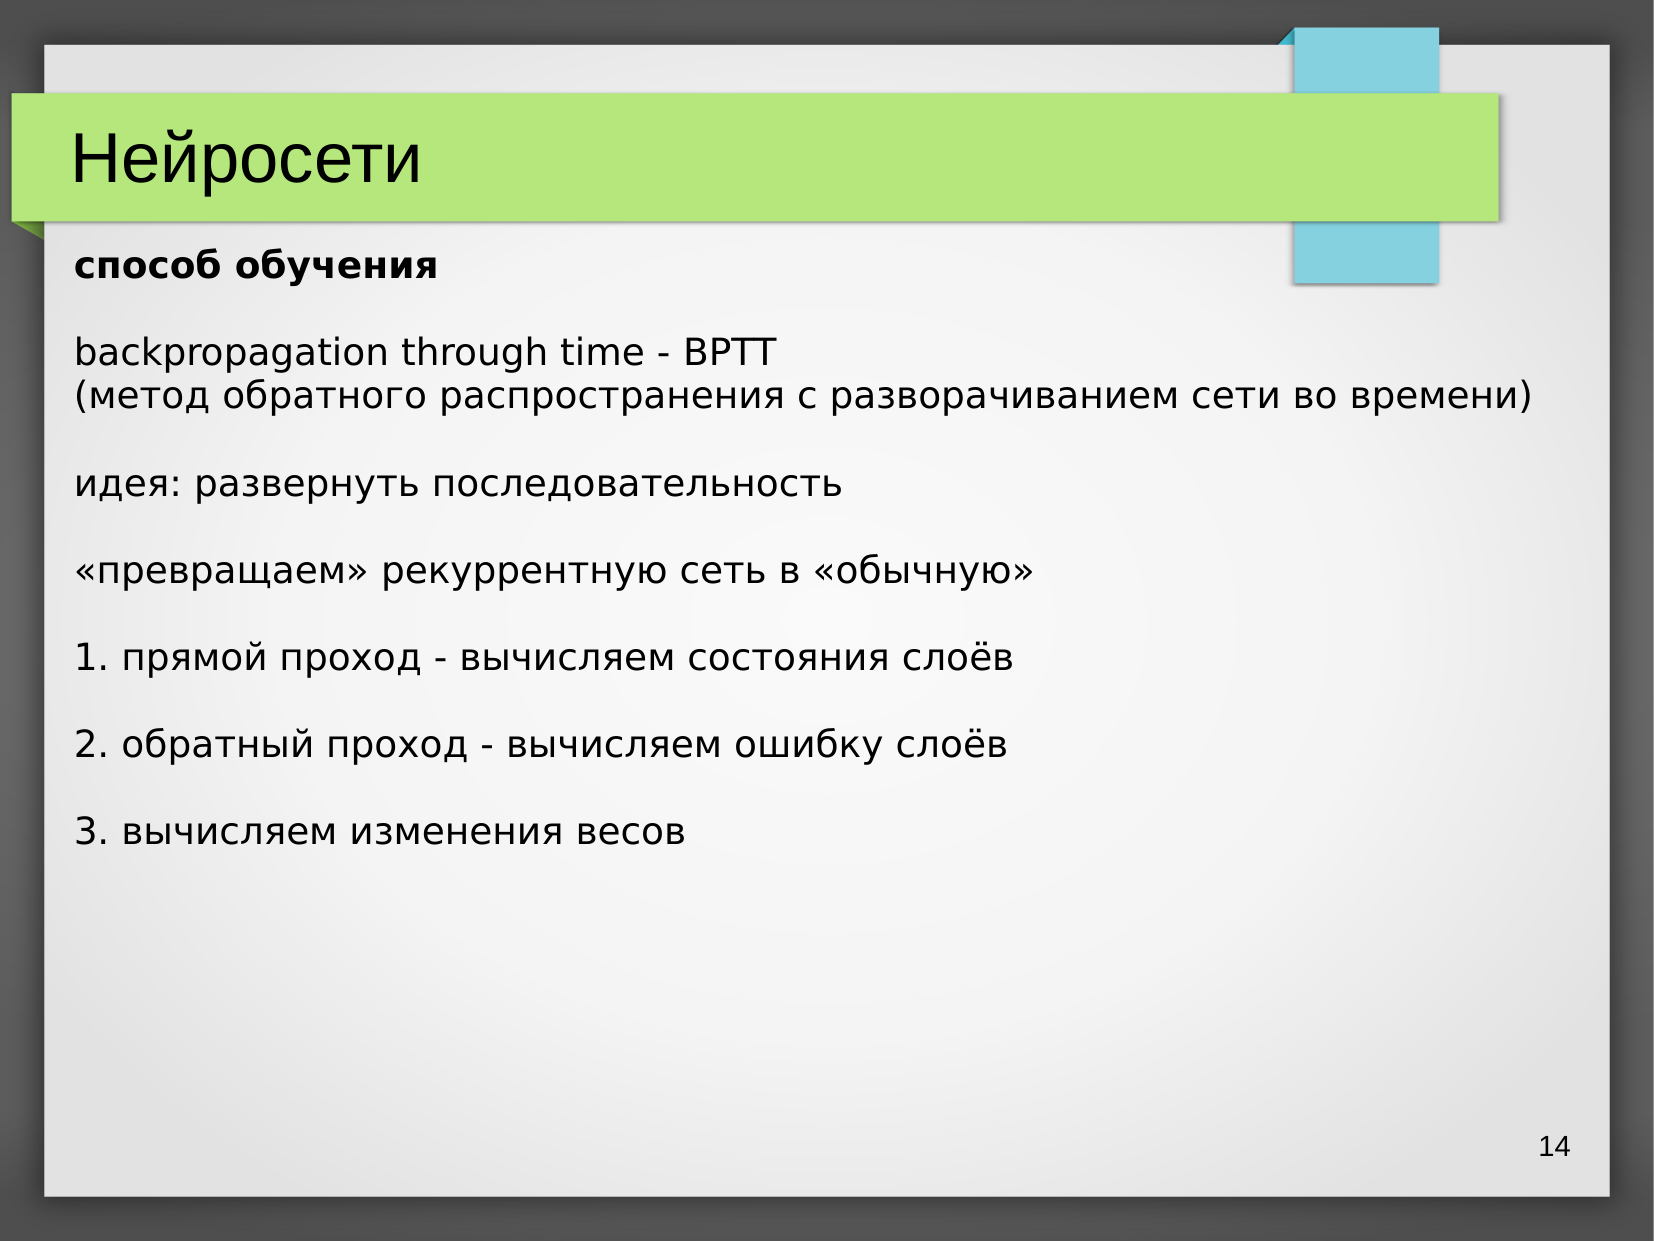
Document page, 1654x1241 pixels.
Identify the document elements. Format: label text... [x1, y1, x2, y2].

text_box способ обучения backpropagation through time - BPTT (метод обратного распространения с разворачиванием сети во времени) идея: развернуть последовательность «превращаем» рекуррентную сеть в «обычную» 1. прямой проход - вычисляем состояния слоёв 2. обратный проход - вычисляем ошибку слоёв 3. вычисляем изменения весов [59, 236, 1595, 948]
title Нейросети [70, 118, 1205, 199]
picture [0, 0, 1654, 1241]
